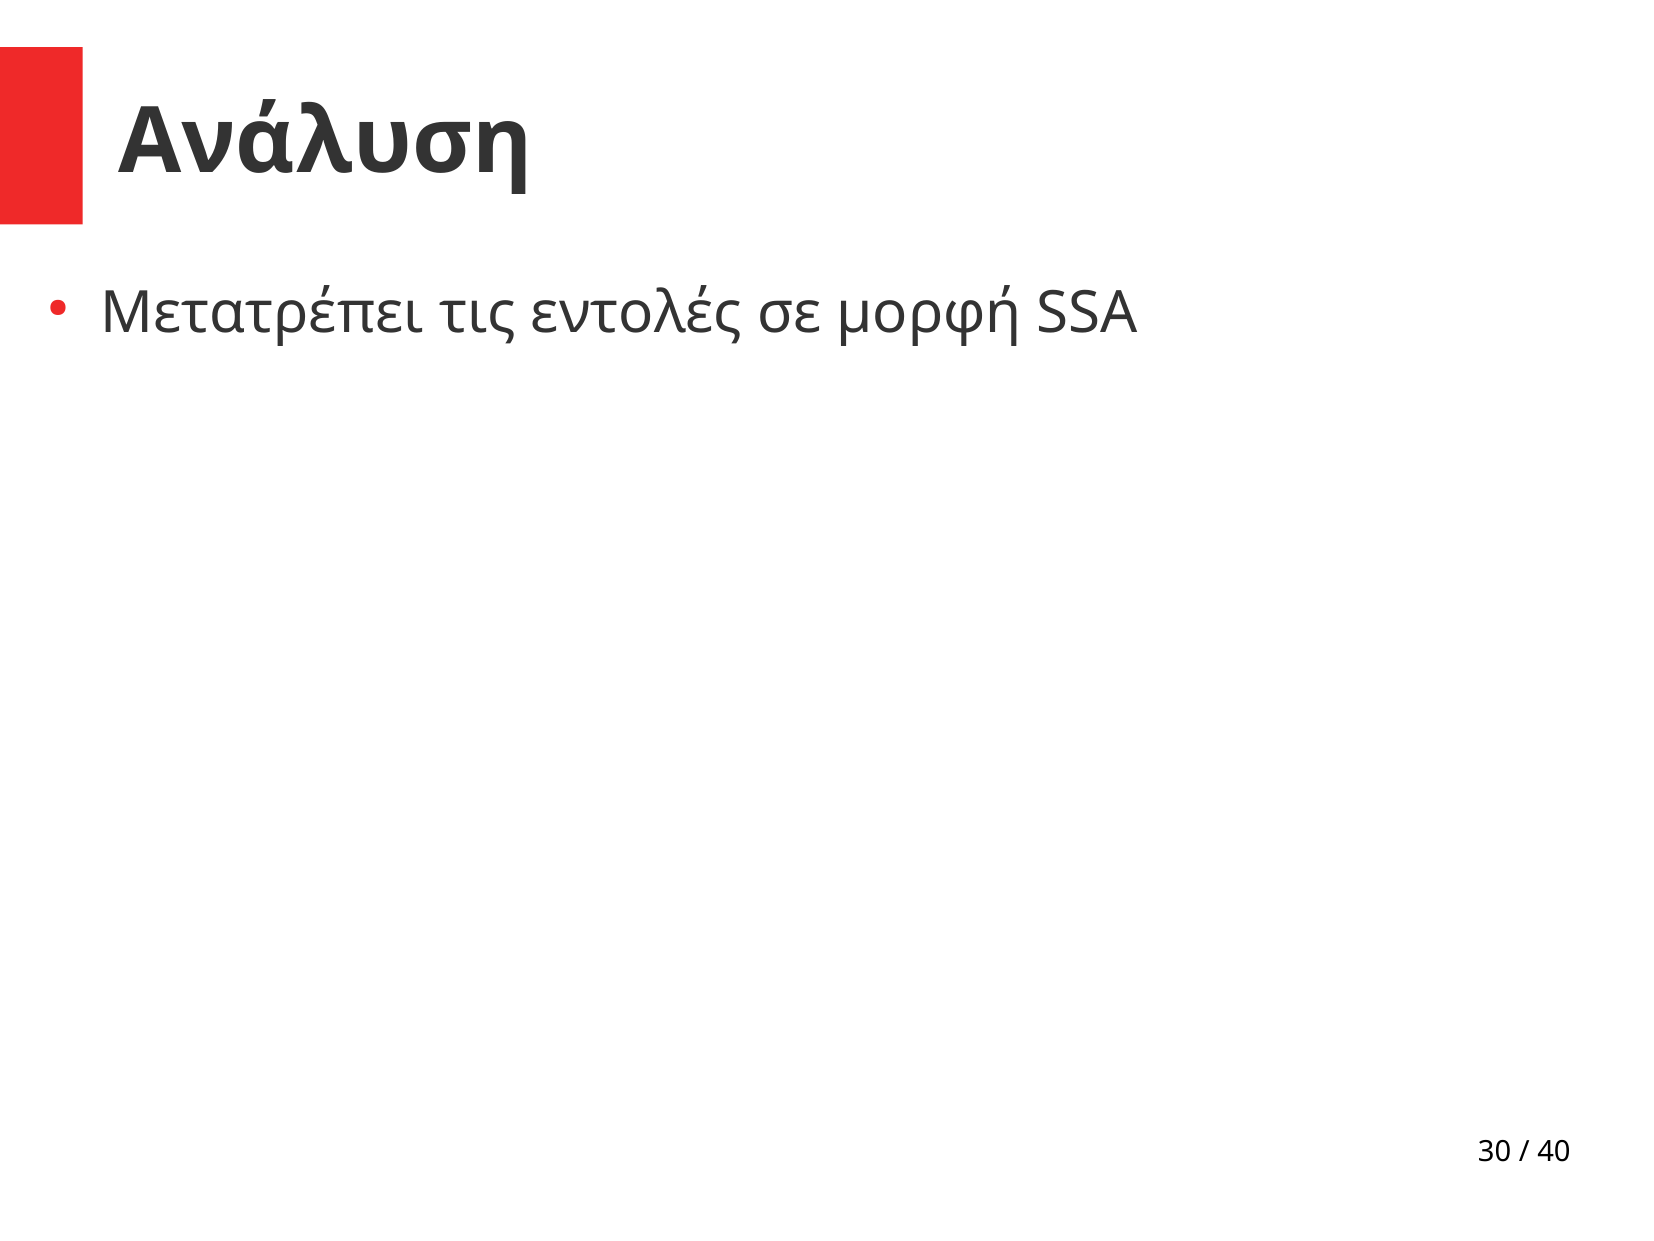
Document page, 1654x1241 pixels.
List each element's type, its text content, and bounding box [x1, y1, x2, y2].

list Μετατρέπει τις εντολές σε μορφή SSA [30, 270, 1621, 376]
title Ανάλυση [118, 33, 1571, 241]
